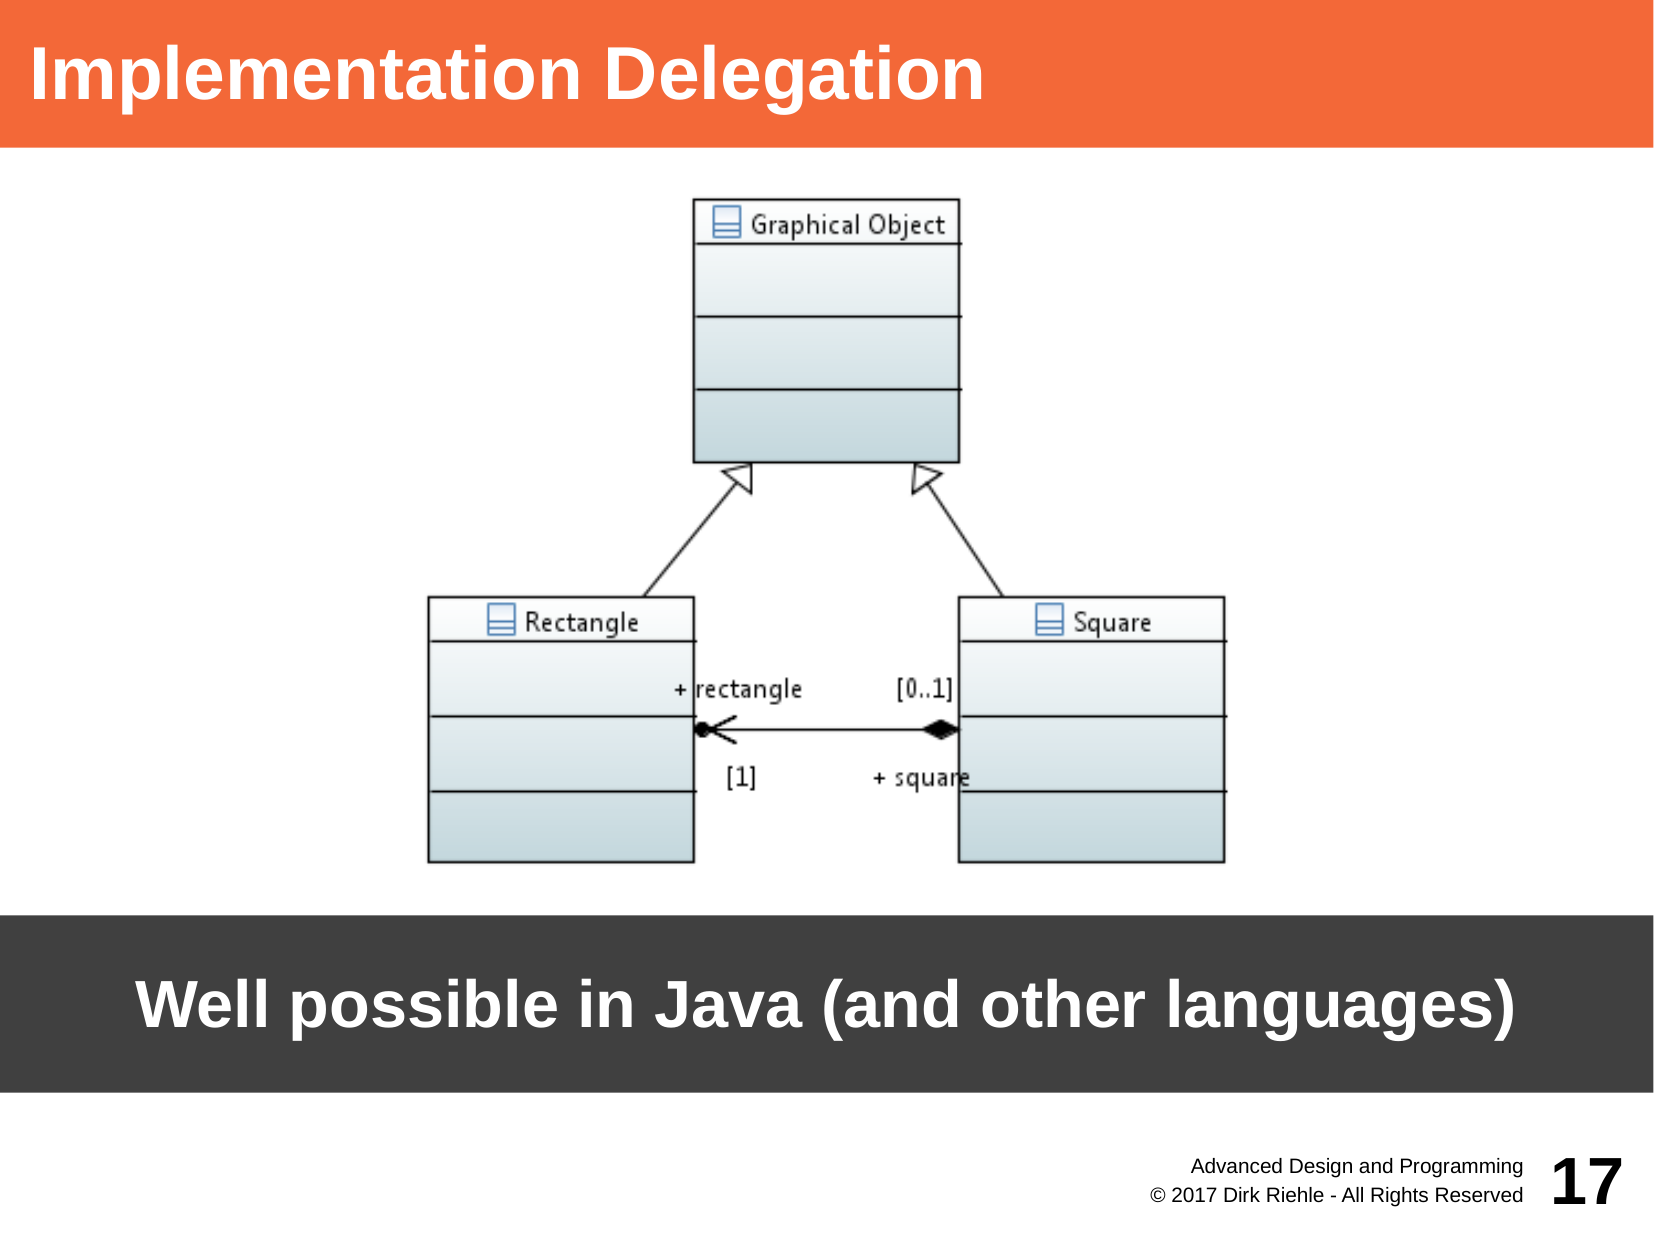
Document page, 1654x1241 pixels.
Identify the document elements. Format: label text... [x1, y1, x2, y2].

picture [406, 177, 1248, 886]
title Implementation Delegation [0, 0, 1654, 148]
text_box Well possible in Java (and other languages) [0, 915, 1654, 1093]
